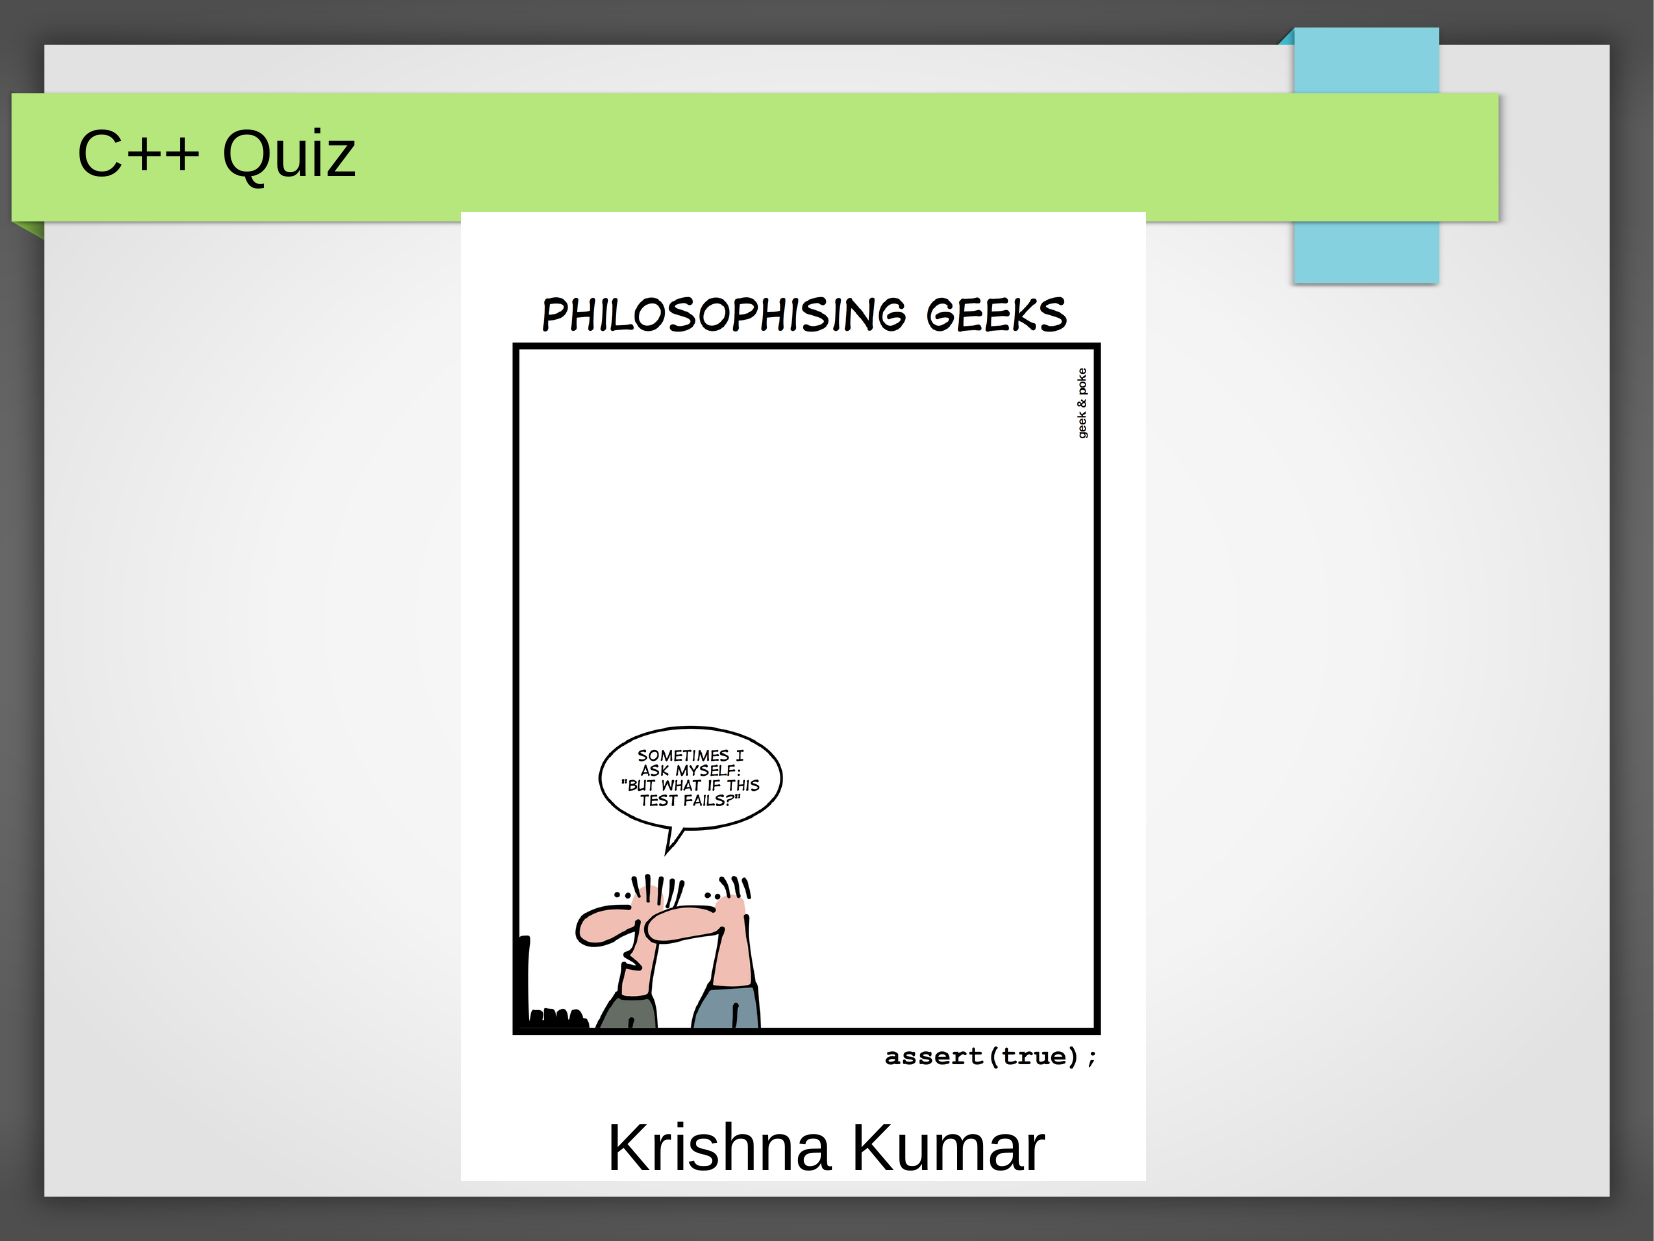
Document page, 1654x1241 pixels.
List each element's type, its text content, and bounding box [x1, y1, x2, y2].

picture [0, 0, 1654, 1241]
subtitle Krishna Kumar [82, 168, 1571, 1229]
title C++ Quiz [76, 69, 1506, 238]
